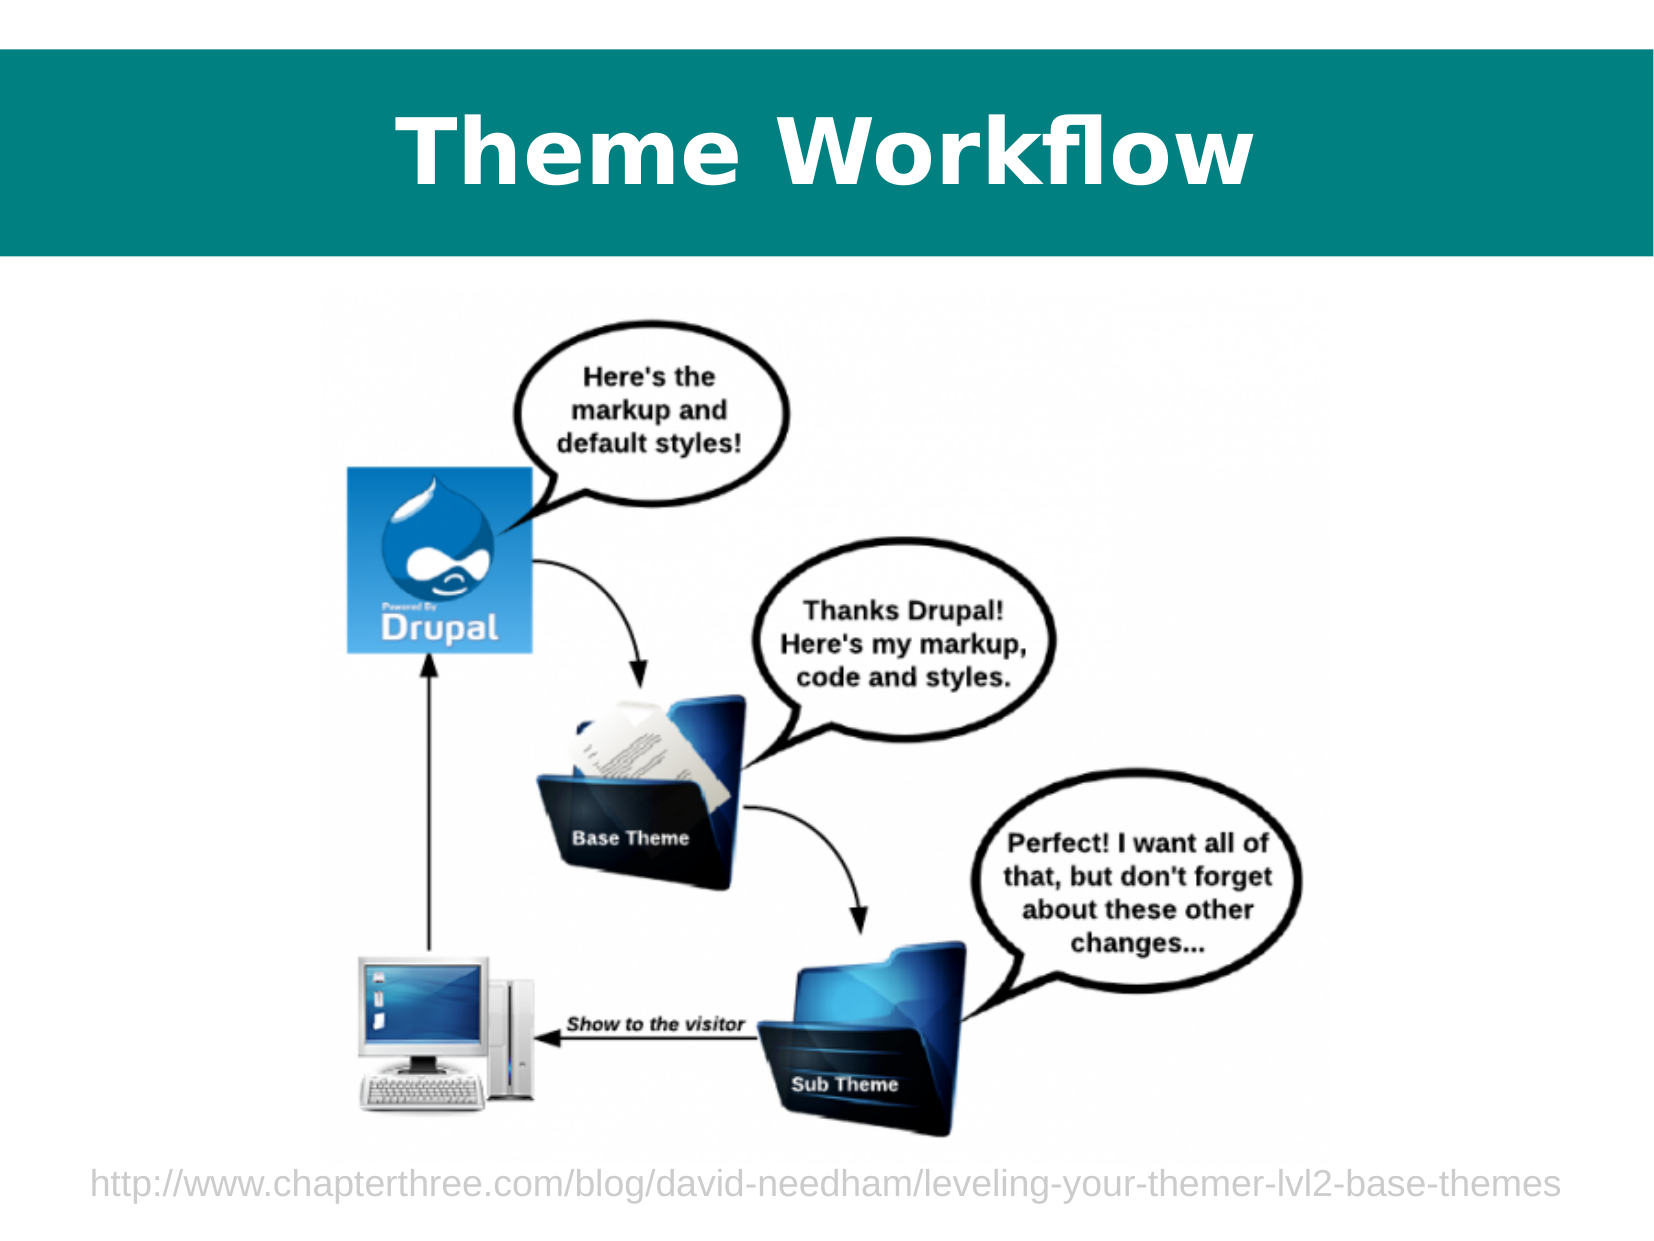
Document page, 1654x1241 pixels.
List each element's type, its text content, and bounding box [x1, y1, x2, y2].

picture [320, 289, 1331, 1155]
text_box http://www.chapterthree.com/blog/david-needham/leveling-your-themer-lvl2-base-themes [75, 1155, 1577, 1212]
title Theme Workflow [0, 49, 1654, 257]
